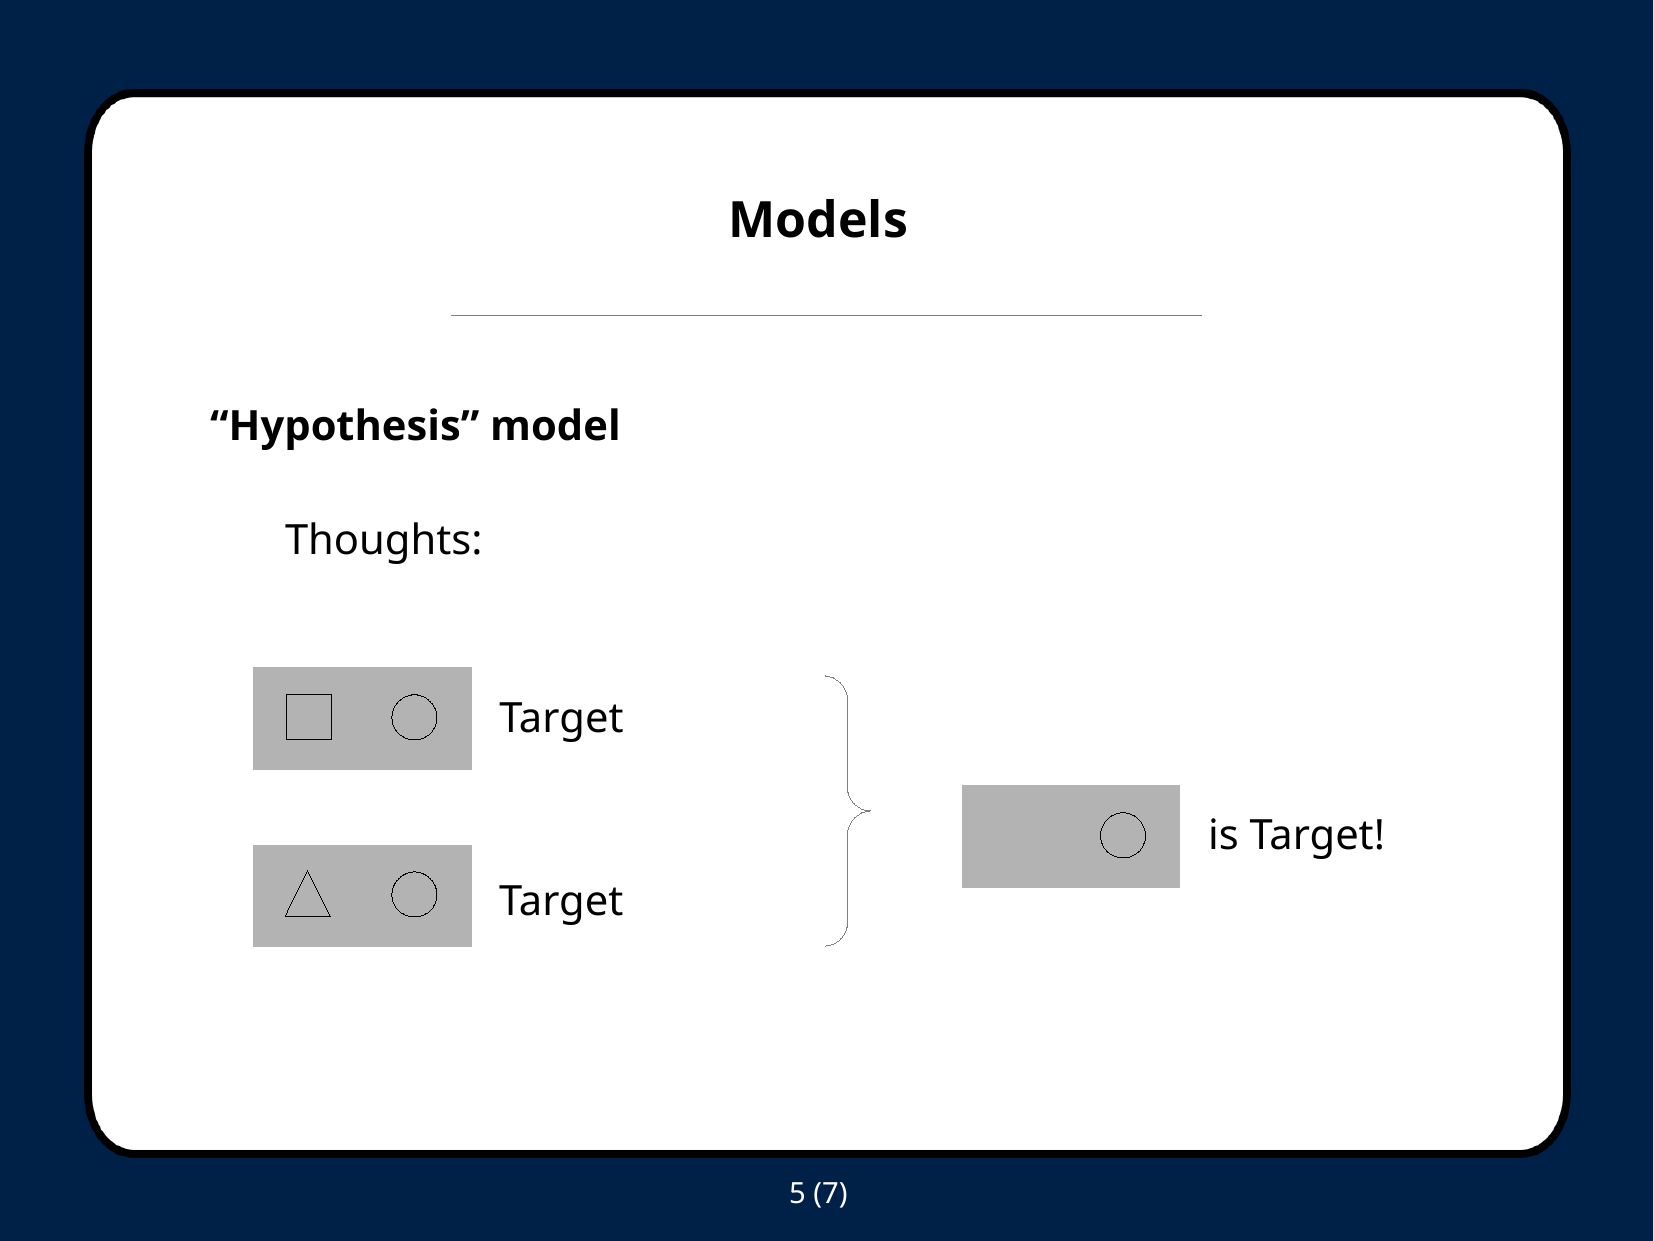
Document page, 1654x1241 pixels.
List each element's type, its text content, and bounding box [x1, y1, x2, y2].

title Target [499, 680, 665, 752]
title 5 (7) [74, 1170, 1562, 1214]
title “Hypothesis” model Thoughts: [210, 330, 1441, 691]
table_header [362, 845, 472, 947]
title is Target! [1208, 798, 1411, 870]
picture [0, 0, 1654, 1241]
title Models [74, 188, 1562, 247]
table_header [962, 785, 1071, 888]
table_header [362, 667, 472, 770]
title Target [499, 863, 766, 935]
table_header [1071, 785, 1180, 888]
table_header [253, 845, 362, 947]
table_header [253, 667, 362, 770]
